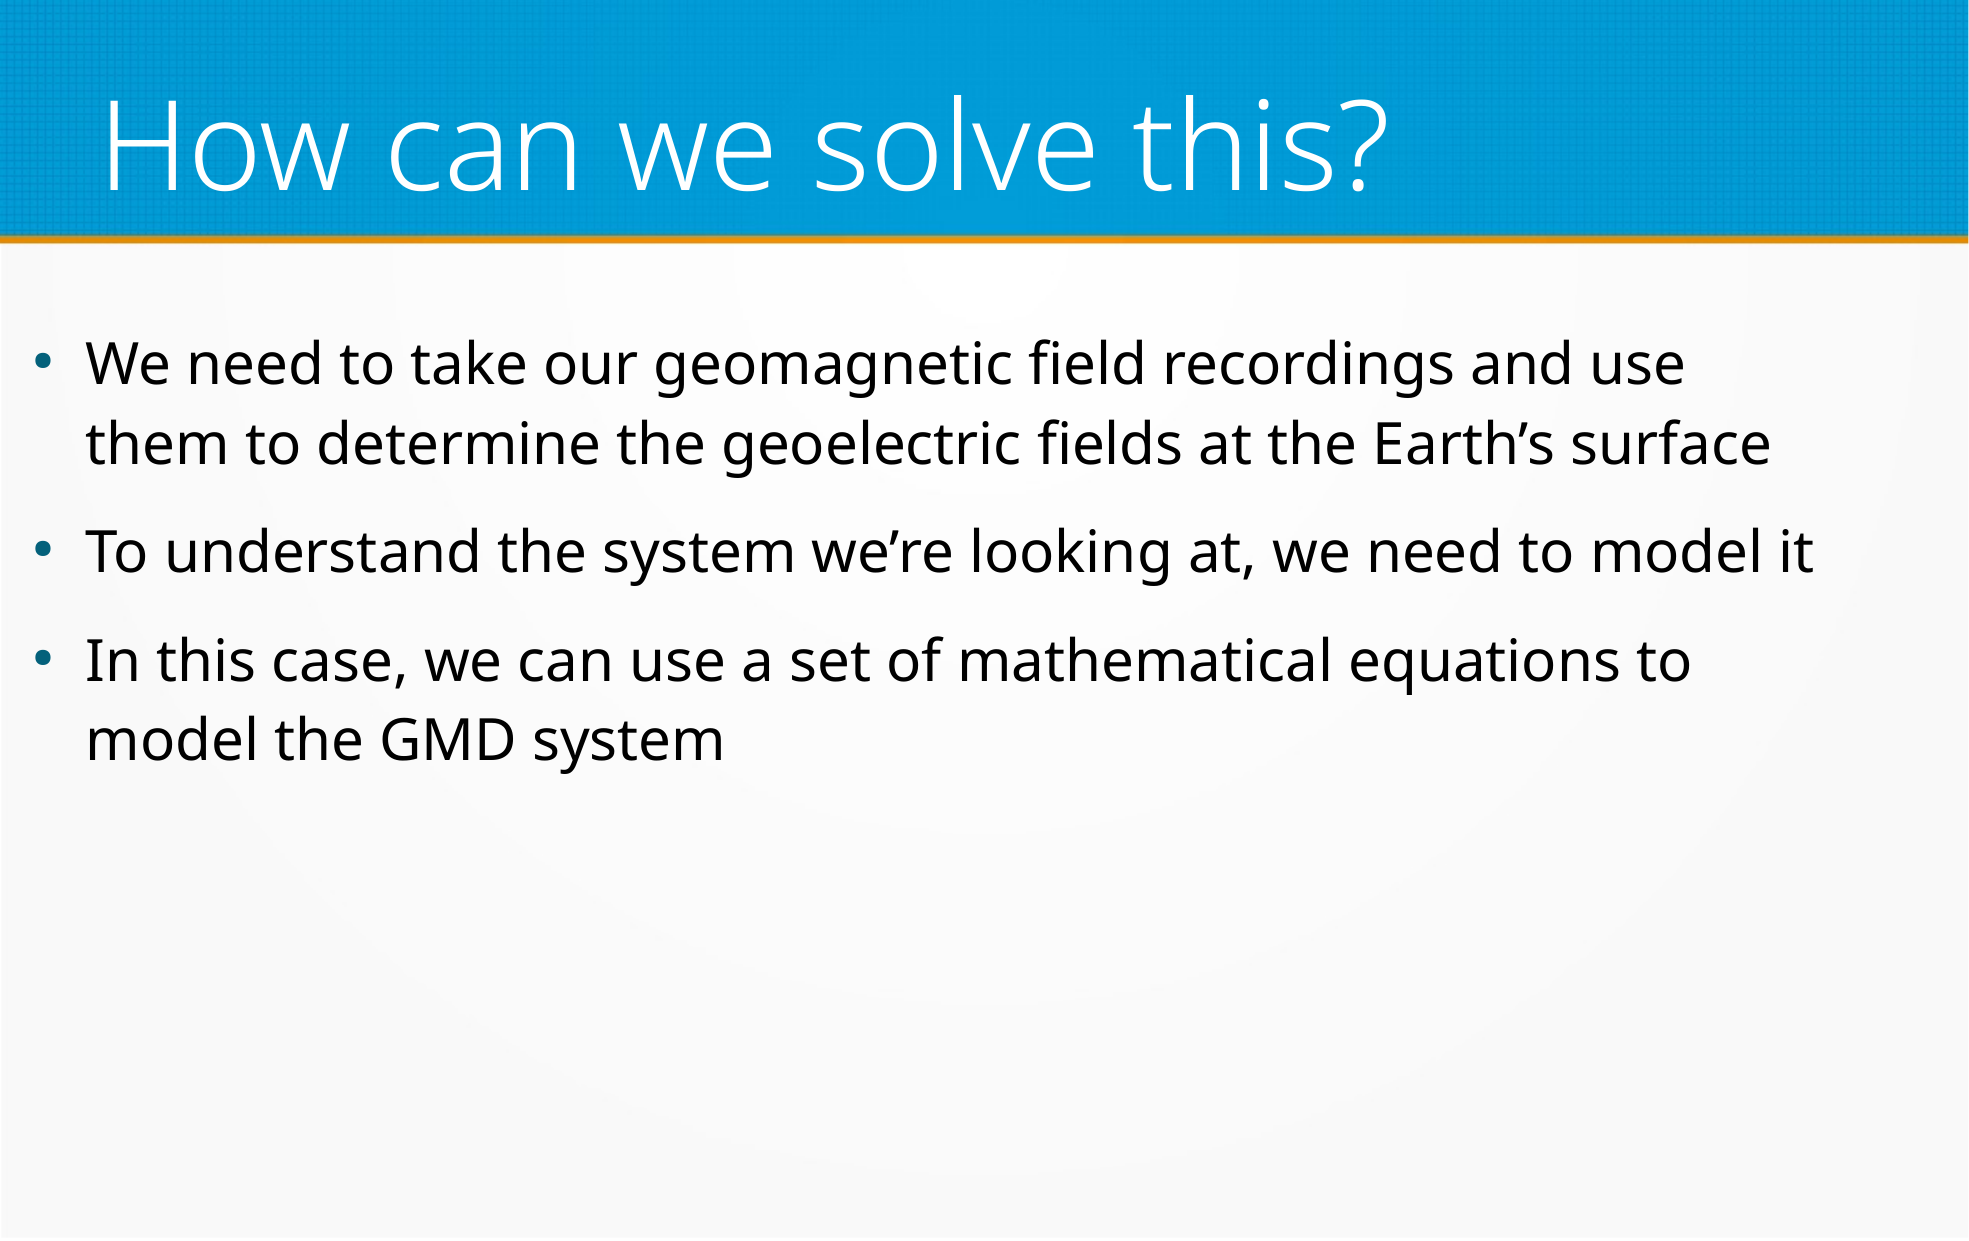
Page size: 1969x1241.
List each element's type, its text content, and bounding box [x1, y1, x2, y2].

title How can we solve this? [98, 19, 1870, 227]
picture [0, 233, 1969, 1241]
list We need to take our geomagnetic field recordings and use them to determine the geoelectric fields at the Earth’s surface To understand the system we’re looking at, we need to model it In this case, we can use a set of mathematical equations to model the GMD system [15, 214, 1816, 1145]
